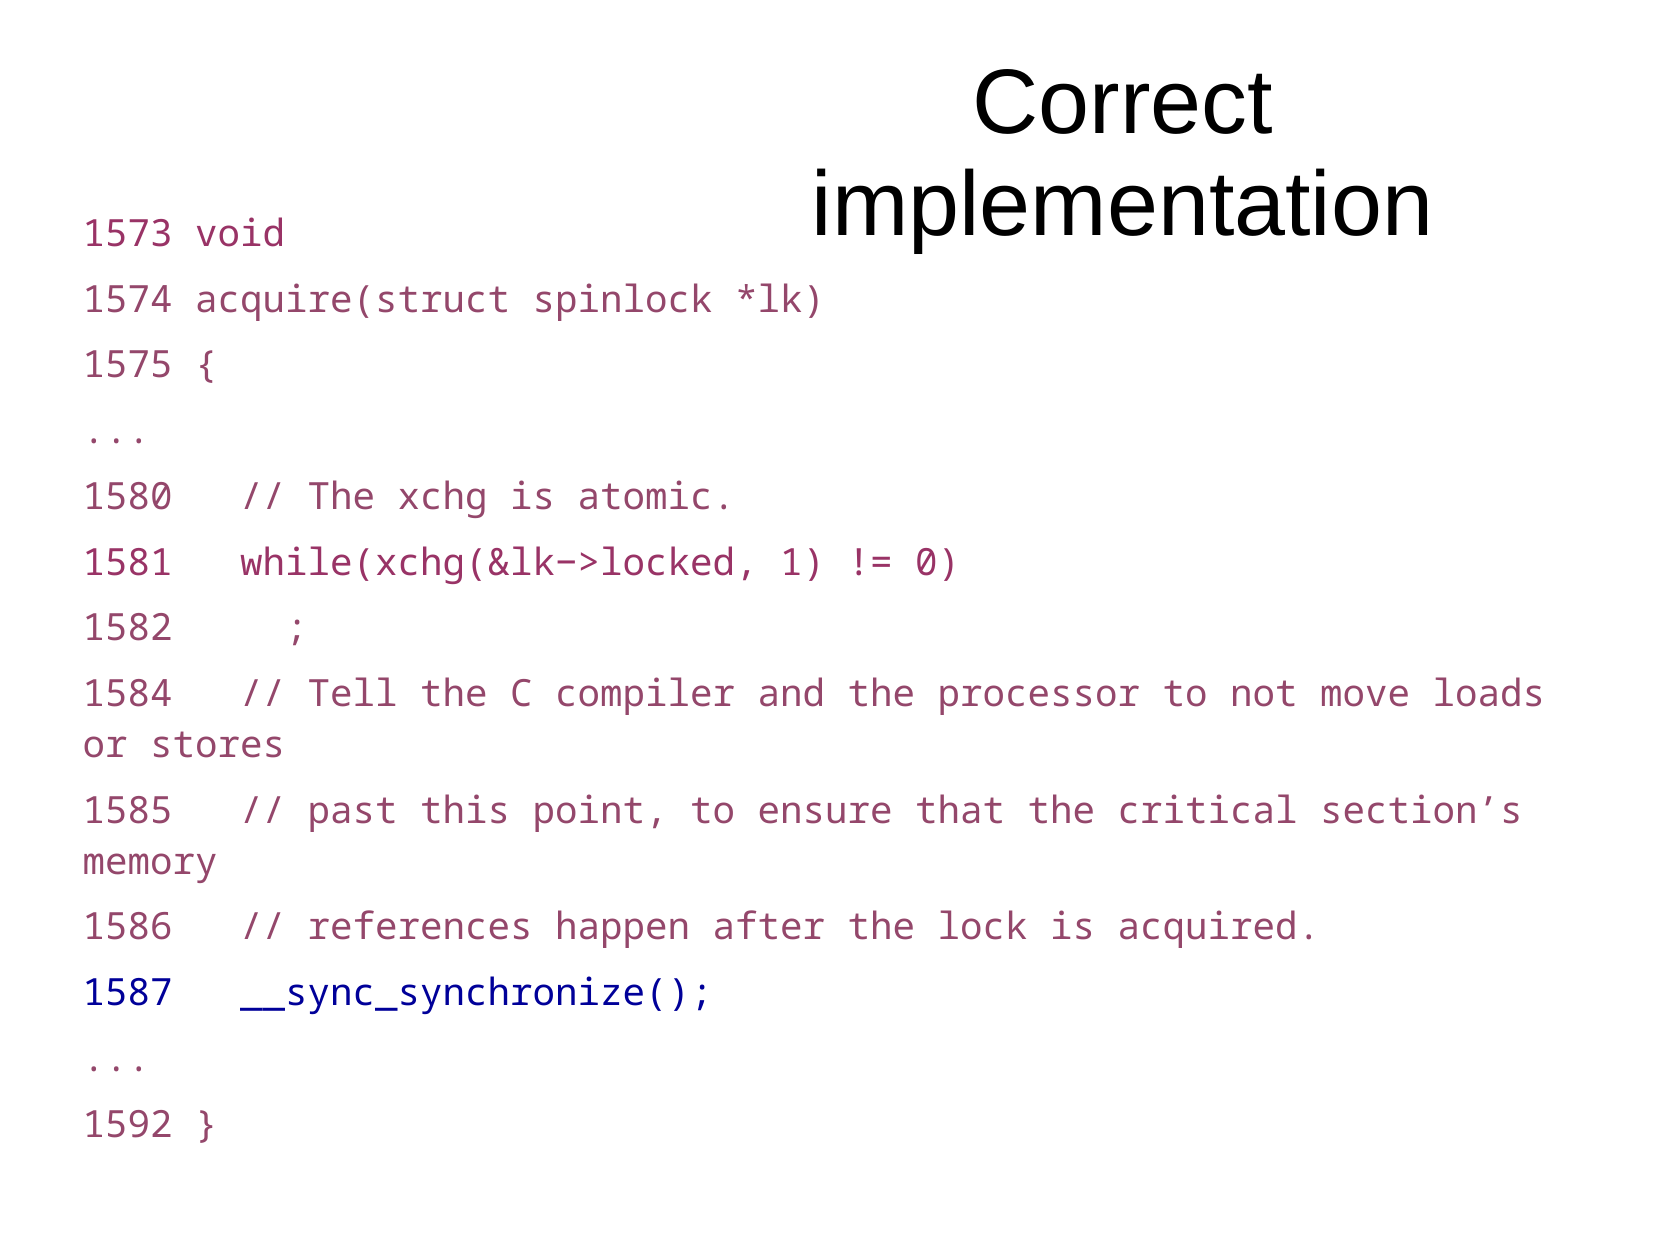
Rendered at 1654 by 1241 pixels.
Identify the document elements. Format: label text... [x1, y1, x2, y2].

title Correct implementation [675, 49, 1571, 257]
list 1573 void 1574 acquire(struct spinlock *lk) 1575 { ... 1580 // The xchg is atomic. 1581 while(xchg(&lk−>locked, 1) != 0) 1582 ; 1584 // Tell the C compiler and the processor to not move loads or stores 1585 // past this point, to ensure that the critical section’s memory 1586 // references happen after the lock is acquired. 1587 __sync_synchronize(); ... 1592 } [82, 75, 1571, 1163]
